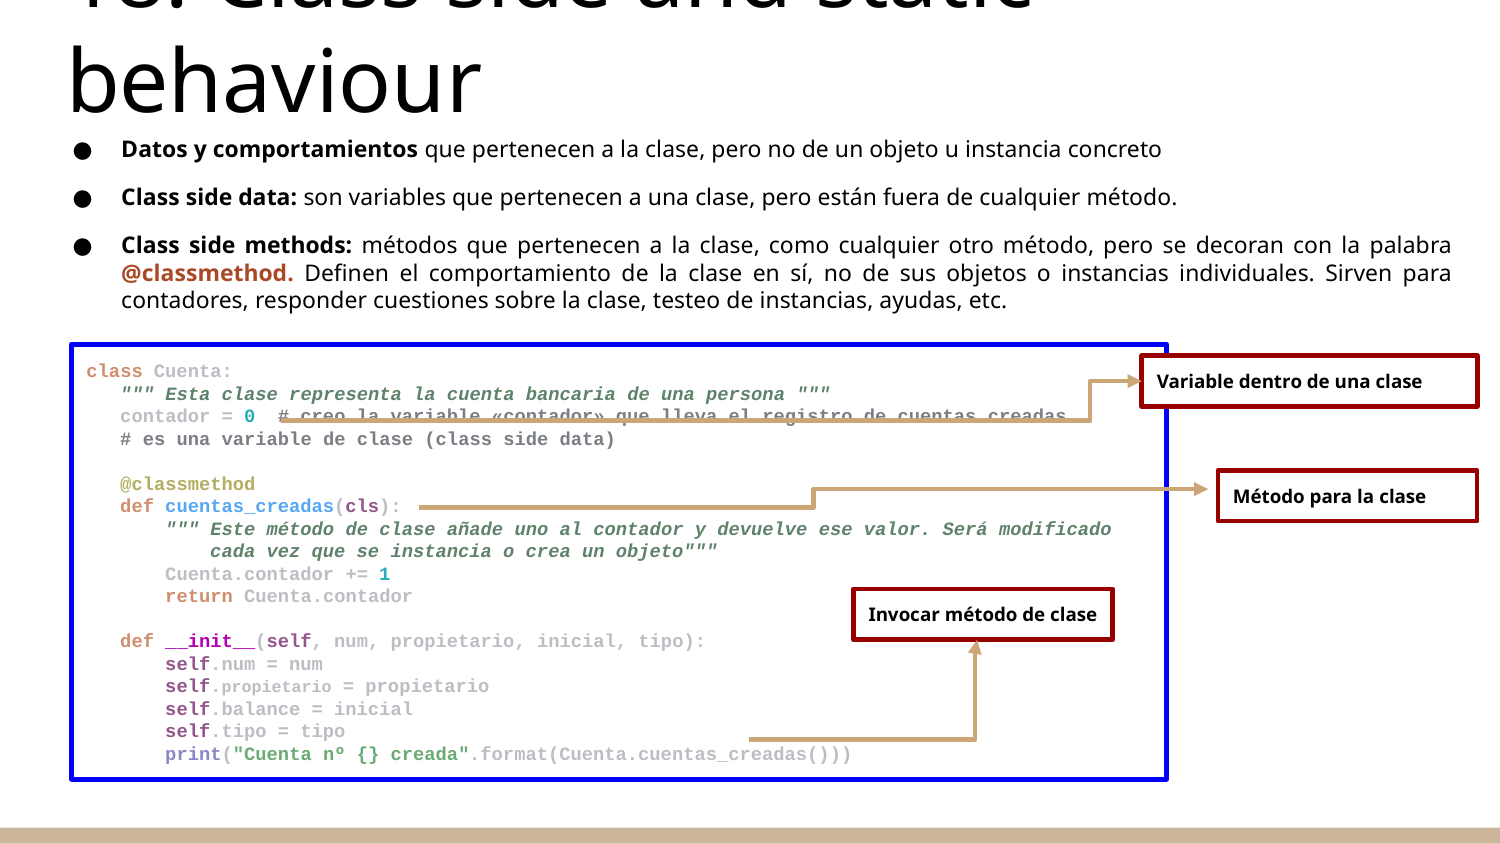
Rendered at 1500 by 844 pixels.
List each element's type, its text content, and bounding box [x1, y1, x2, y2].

text_box Método para la clase [1218, 470, 1478, 522]
text_box Invocar método de clase [853, 588, 1113, 640]
text_box Variable dentro de una clase [1141, 355, 1478, 407]
text_box class Cuenta: """ Esta clase representa la cuenta bancaria de una persona """ contador = 0 # creo la variable «contador» que lleva el registro de cuentas creadas # es una variable de clase (class side data) @classmethod def cuentas_creadas(cls): """ Este método de clase añade uno al contador y devuelve ese valor. Será modificado cada vez que se instancia o crea un objeto""" Cuenta.contador += 1 return Cuenta.contador def __init__(self, num, propietario, inicial, tipo): self.num = num self.propietario = propietario self.balance = inicial self.tipo = tipo print("Cuenta nº {} creada".format(Cuenta.cuentas_creadas())) [71, 344, 1167, 780]
title 18. Class side and static behaviour [51, 8, 1449, 103]
text_box Datos y comportamientos que pertenecen a la clase, pero no de un objeto u instancia concreto Class side data: son variables que pertenecen a una clase, pero están fuera de cualquier método. Class side methods: métodos que pertenecen a la clase, como cualquier otro método, pero se decoran con la palabra @classmethod. Definen el comportamiento de la clase en sí, no de sus objetos o instancias individuales. Sirven para contadores, responder cuestiones sobre la clase, testeo de instancias, ayudas, etc. [31, 103, 1469, 345]
